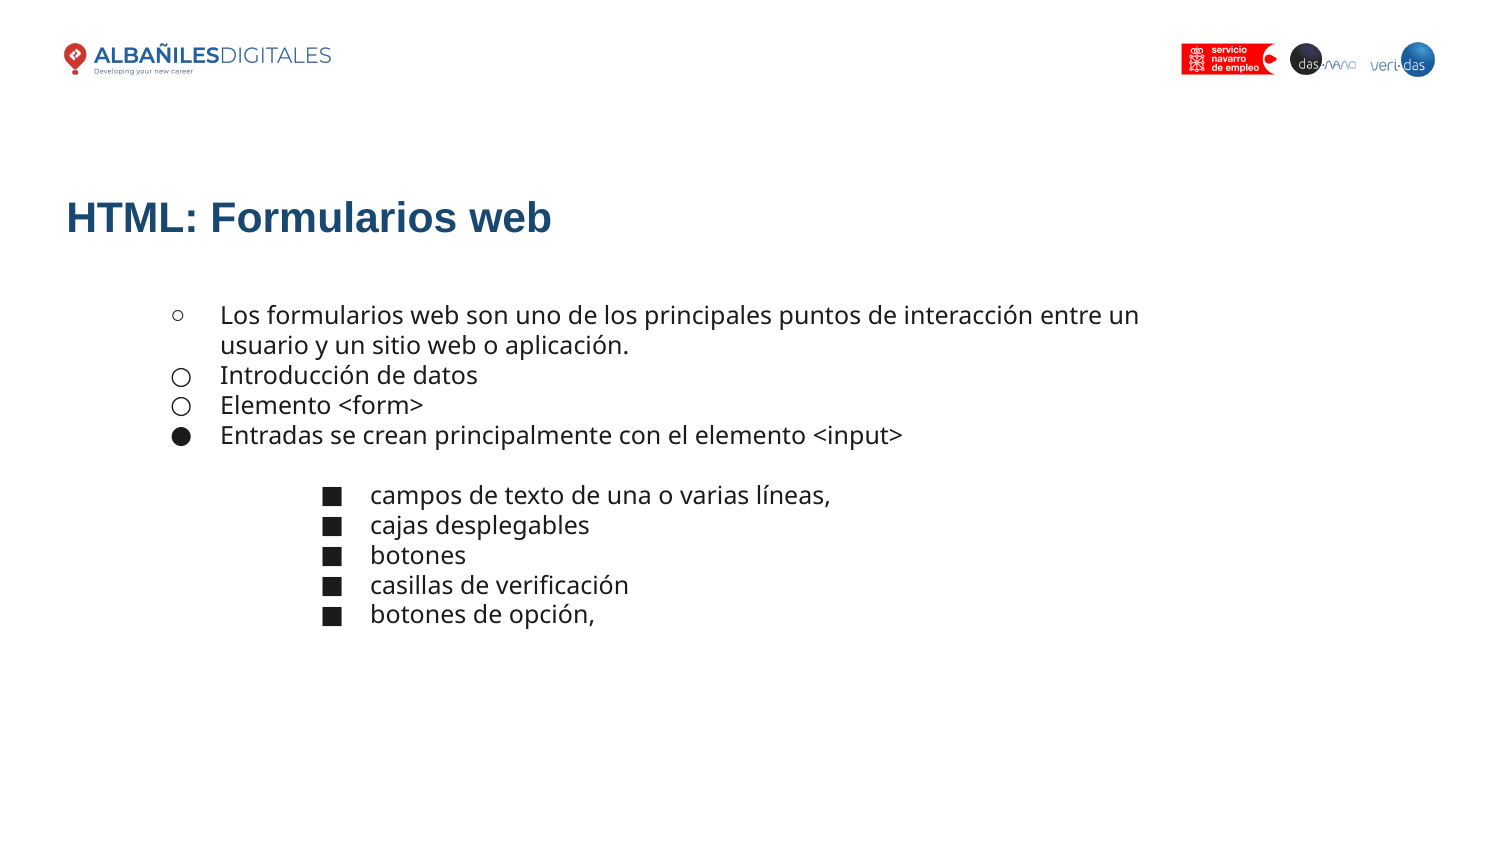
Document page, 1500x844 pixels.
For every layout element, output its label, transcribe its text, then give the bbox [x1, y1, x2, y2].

picture [1181, 43, 1277, 75]
text_box Los formularios web son uno de los principales puntos de interacción entre un usuario y un sitio web o aplicación. Introducción de datos Elemento <form> Entradas se crean principalmente con el elemento <input> campos de texto de una o varias líneas, cajas desplegables botones casillas de verificación botones de opción, [130, 284, 1245, 645]
text_box HTML: Formularios web [66, 179, 1010, 241]
picture [64, 43, 332, 75]
picture [1290, 43, 1356, 75]
picture [1370, 42, 1435, 77]
